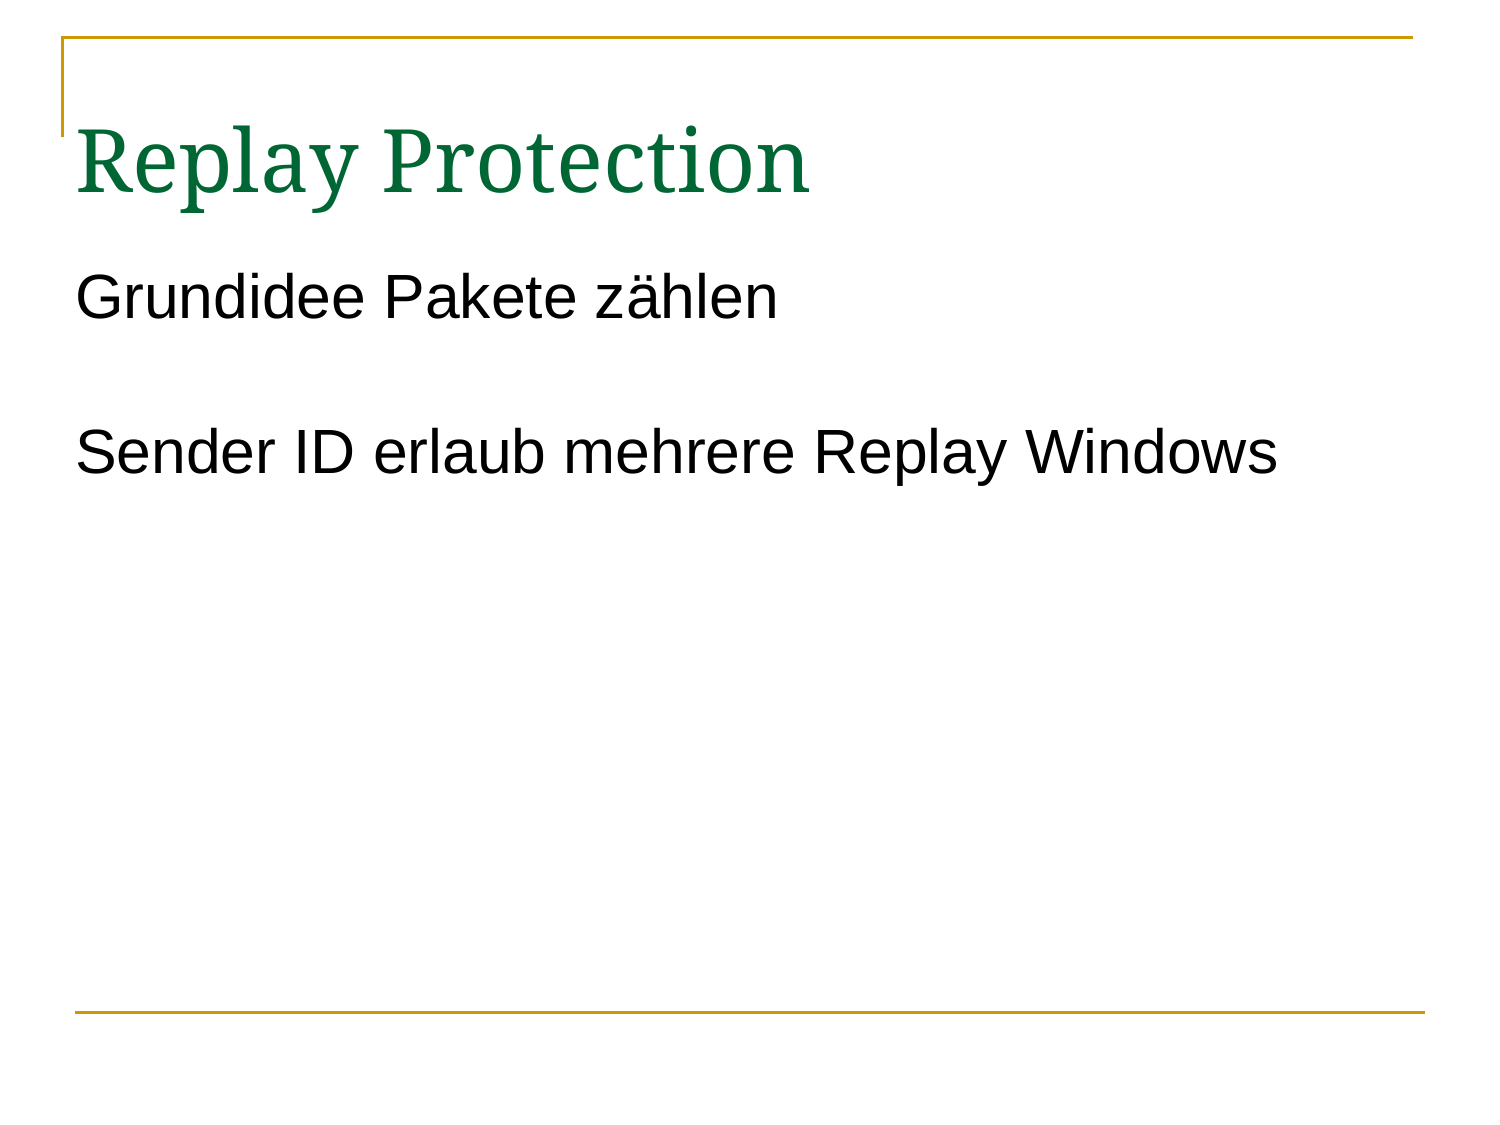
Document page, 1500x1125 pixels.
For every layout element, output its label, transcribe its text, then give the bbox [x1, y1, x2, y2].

title Replay Protection [75, 45, 1426, 262]
list Grundidee Pakete zählen Sender ID erlaub mehrere Replay Windows [75, 262, 1426, 991]
